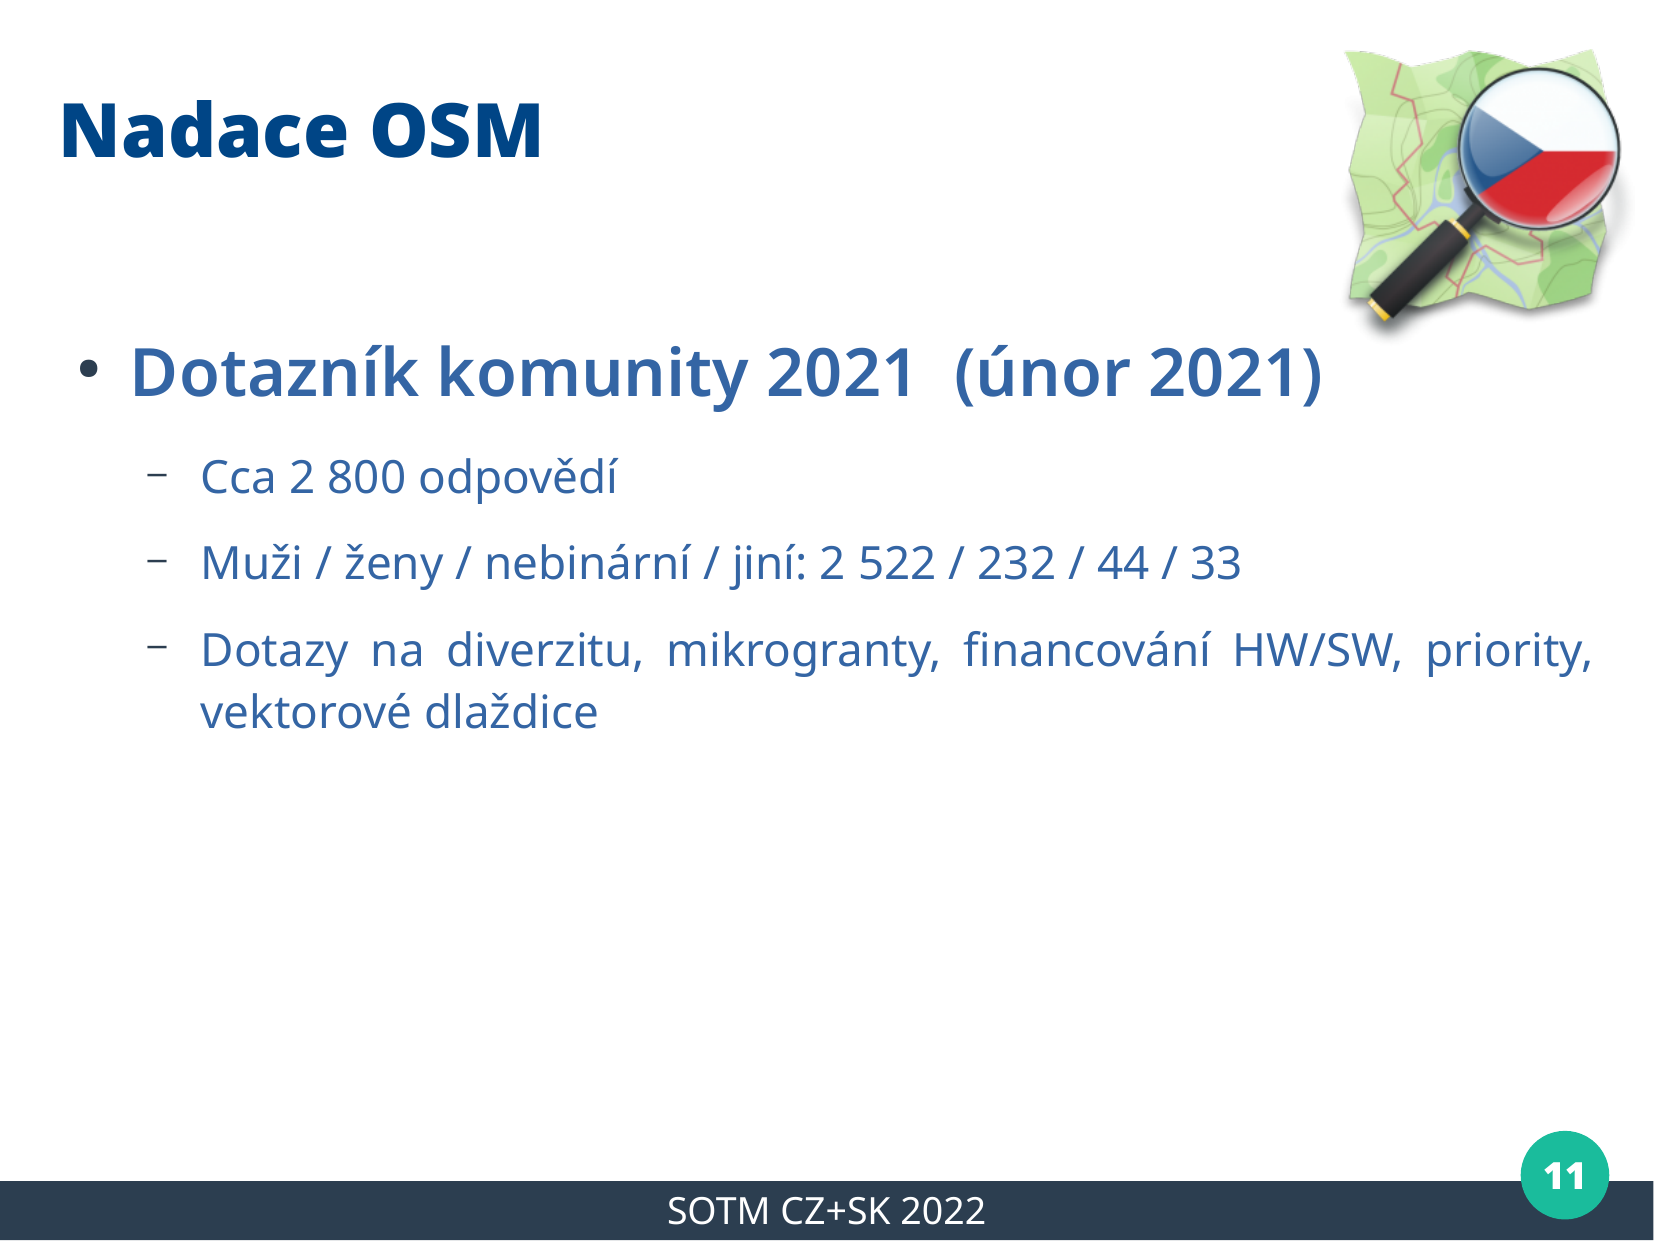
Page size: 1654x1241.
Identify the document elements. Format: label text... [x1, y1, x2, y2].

list Dotazník komunity 2021 (únor 2021) Cca 2 800 odpovědí Muži / ženy / nebinární / jiní: 2 522 / 232 / 44 / 33 Dotazy na diverzitu, mikrogranty, financování HW/SW, priority, vektorové dlaždice [59, 324, 1595, 1152]
title Nadace OSM [59, 49, 1347, 207]
picture [1334, 49, 1635, 350]
